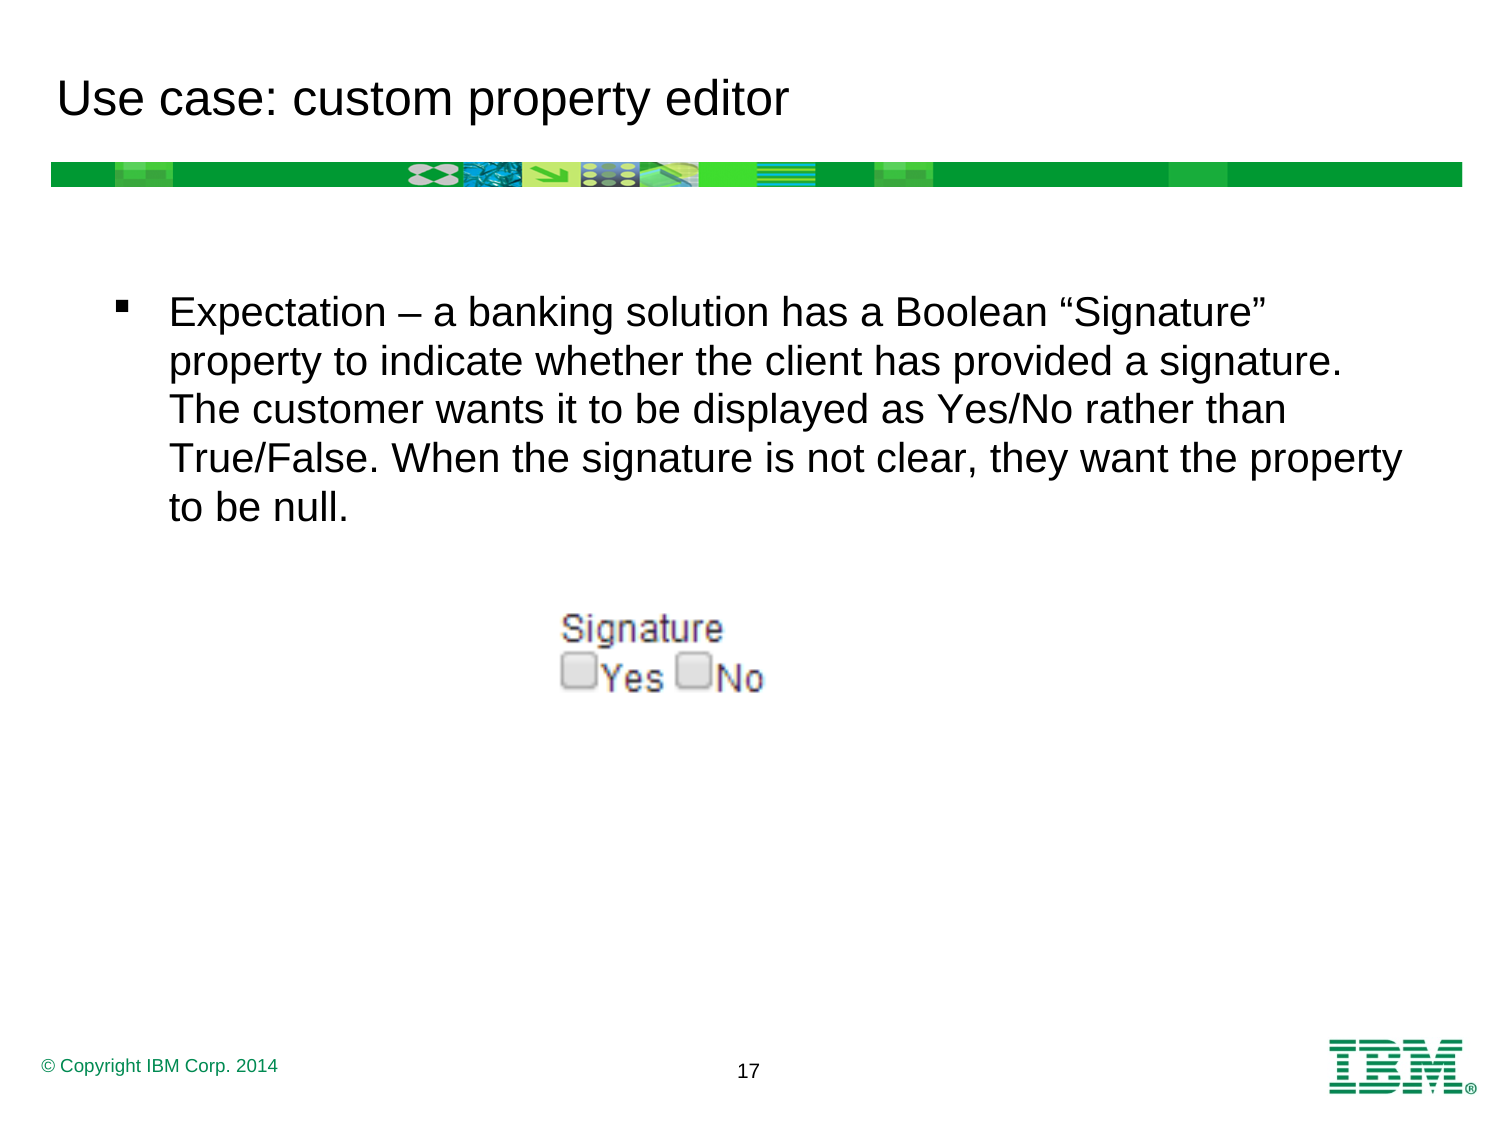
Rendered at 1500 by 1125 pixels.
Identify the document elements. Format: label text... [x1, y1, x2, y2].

picture [50, 165, 1463, 189]
list Expectation – a banking solution has a Boolean “Signature” property to indicate whether the client has provided a signature. The customer wants it to be displayed as Yes/No rather than True/False. When the signature is not clear, they want the property to be null. [41, 278, 1438, 1029]
title Use case: custom property editor [41, 31, 1500, 165]
picture [1327, 1037, 1479, 1096]
picture [540, 584, 856, 721]
